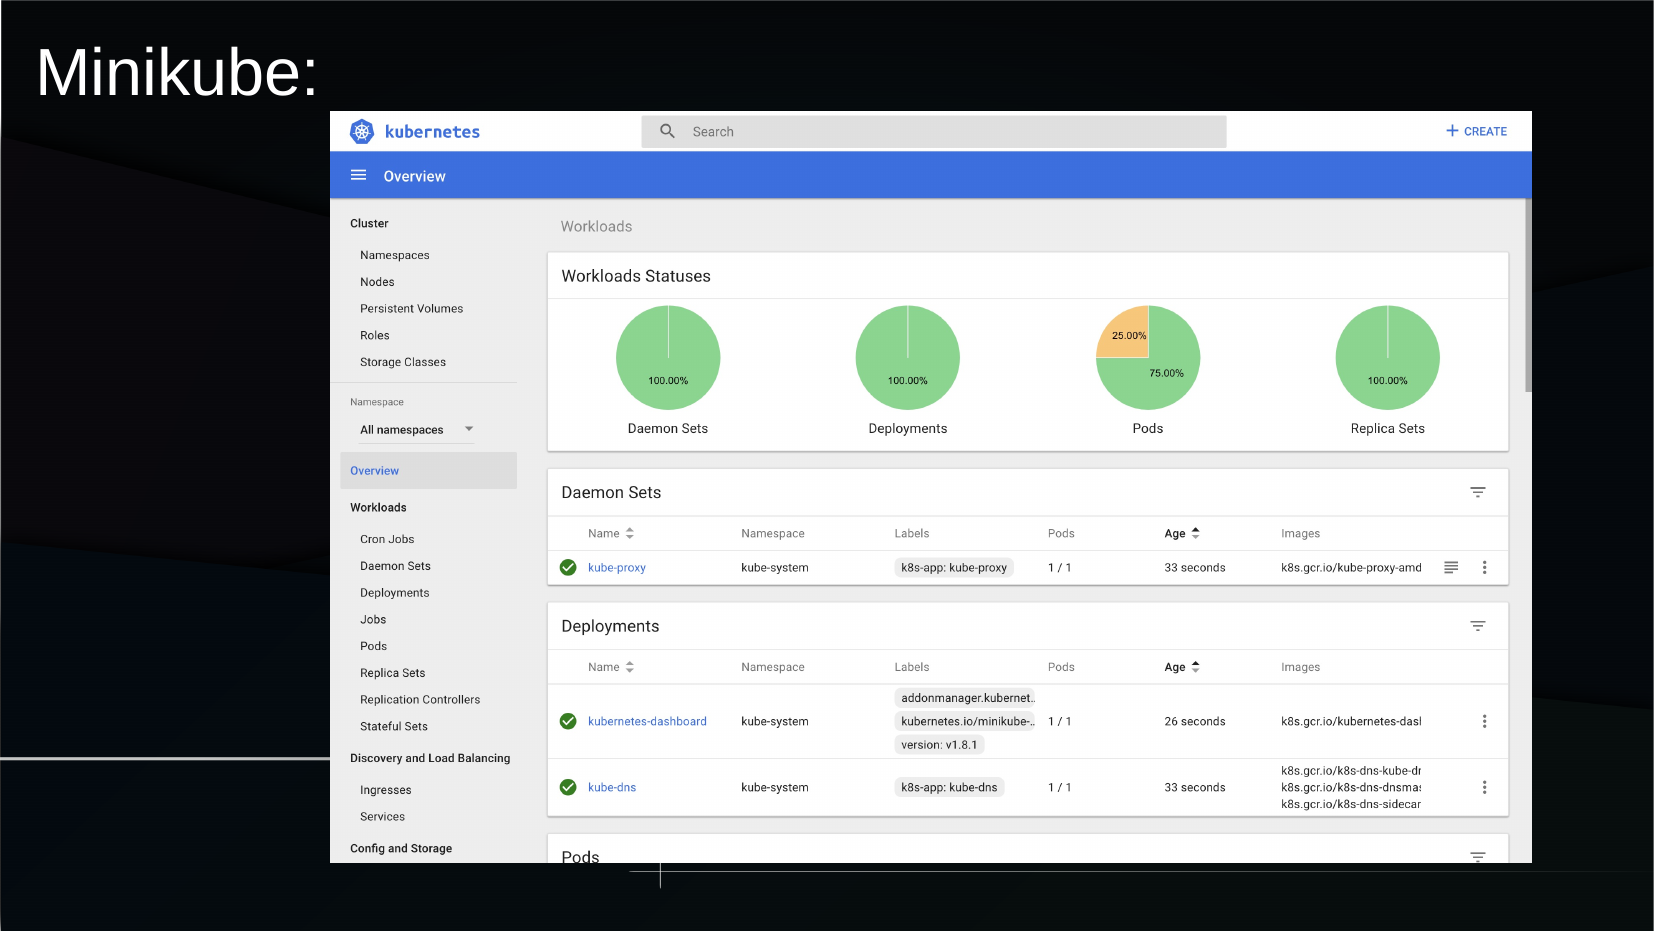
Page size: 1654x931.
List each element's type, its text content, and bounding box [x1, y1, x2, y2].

picture [0, 0, 1654, 931]
list Minikube: [35, 35, 343, 119]
